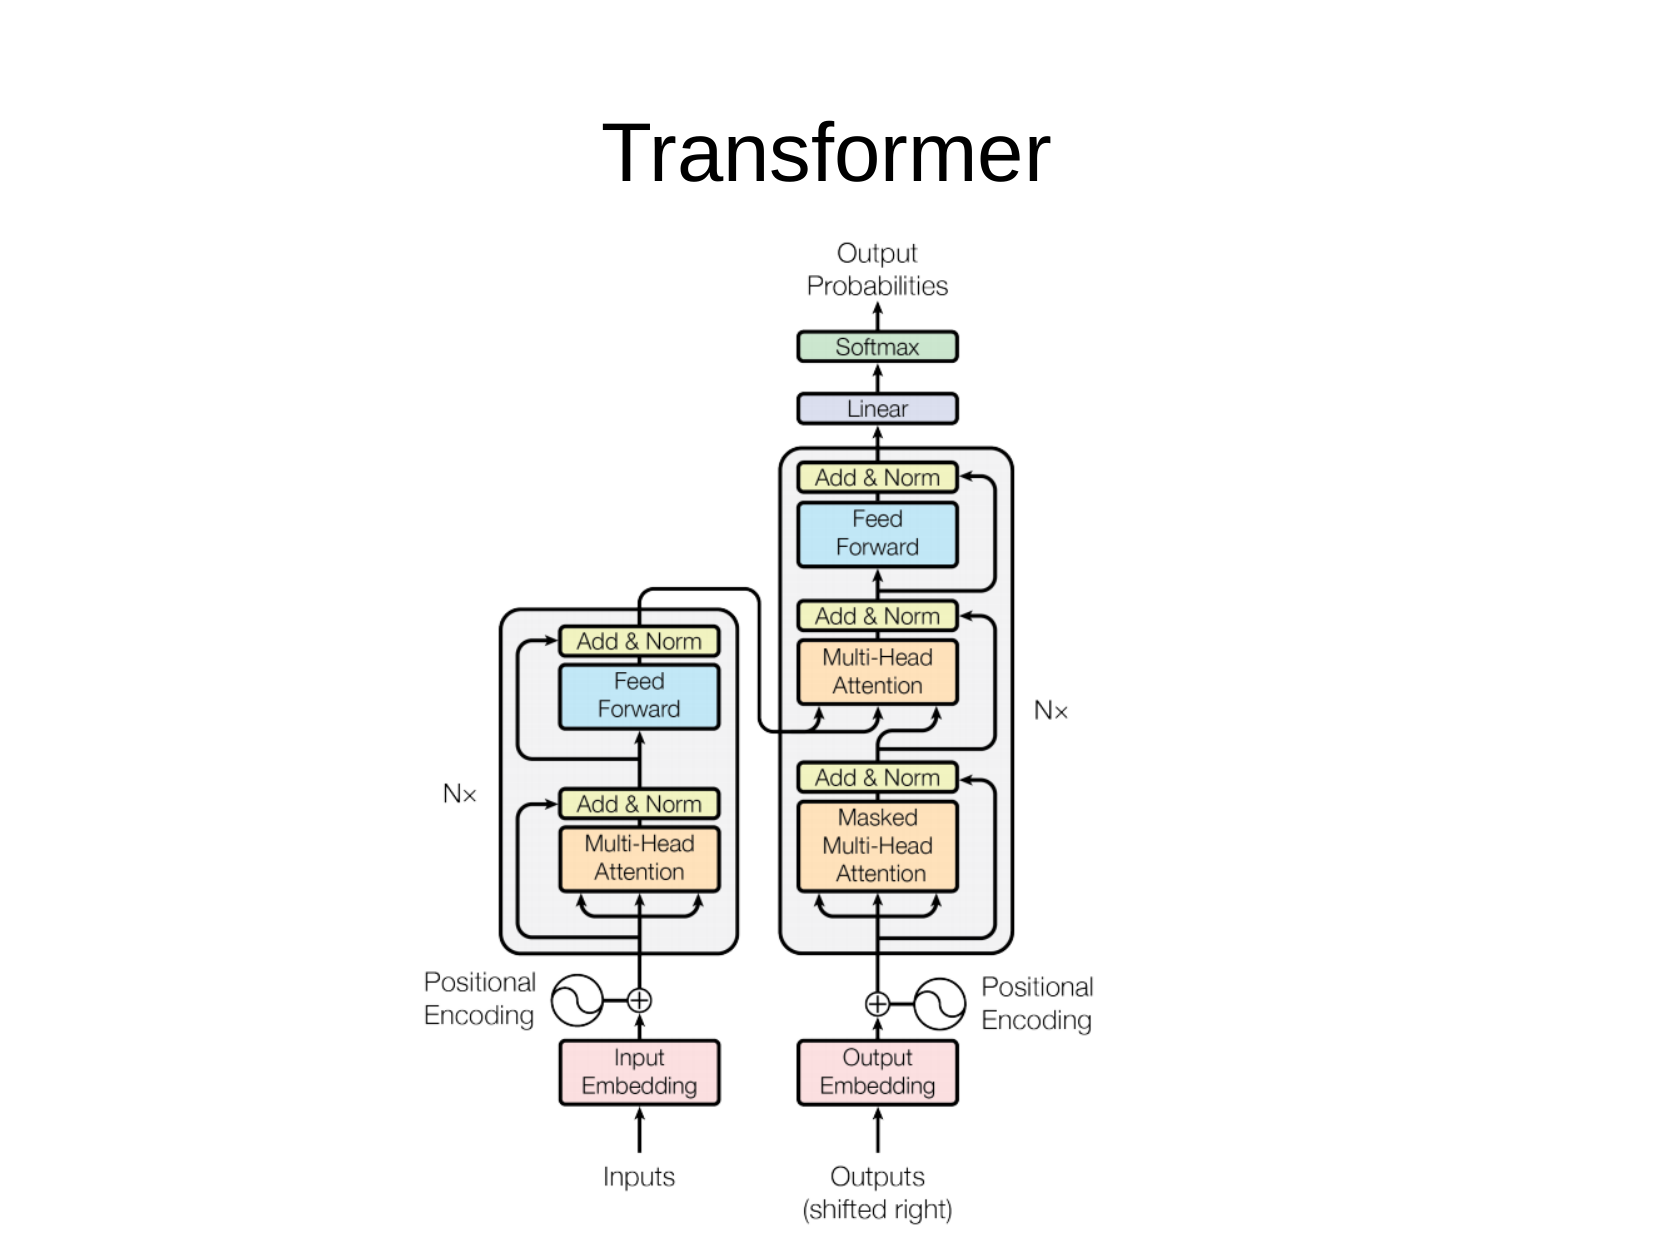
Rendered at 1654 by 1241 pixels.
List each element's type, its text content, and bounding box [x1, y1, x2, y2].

picture [400, 290, 1142, 1241]
title Transformer [82, 16, 1571, 290]
